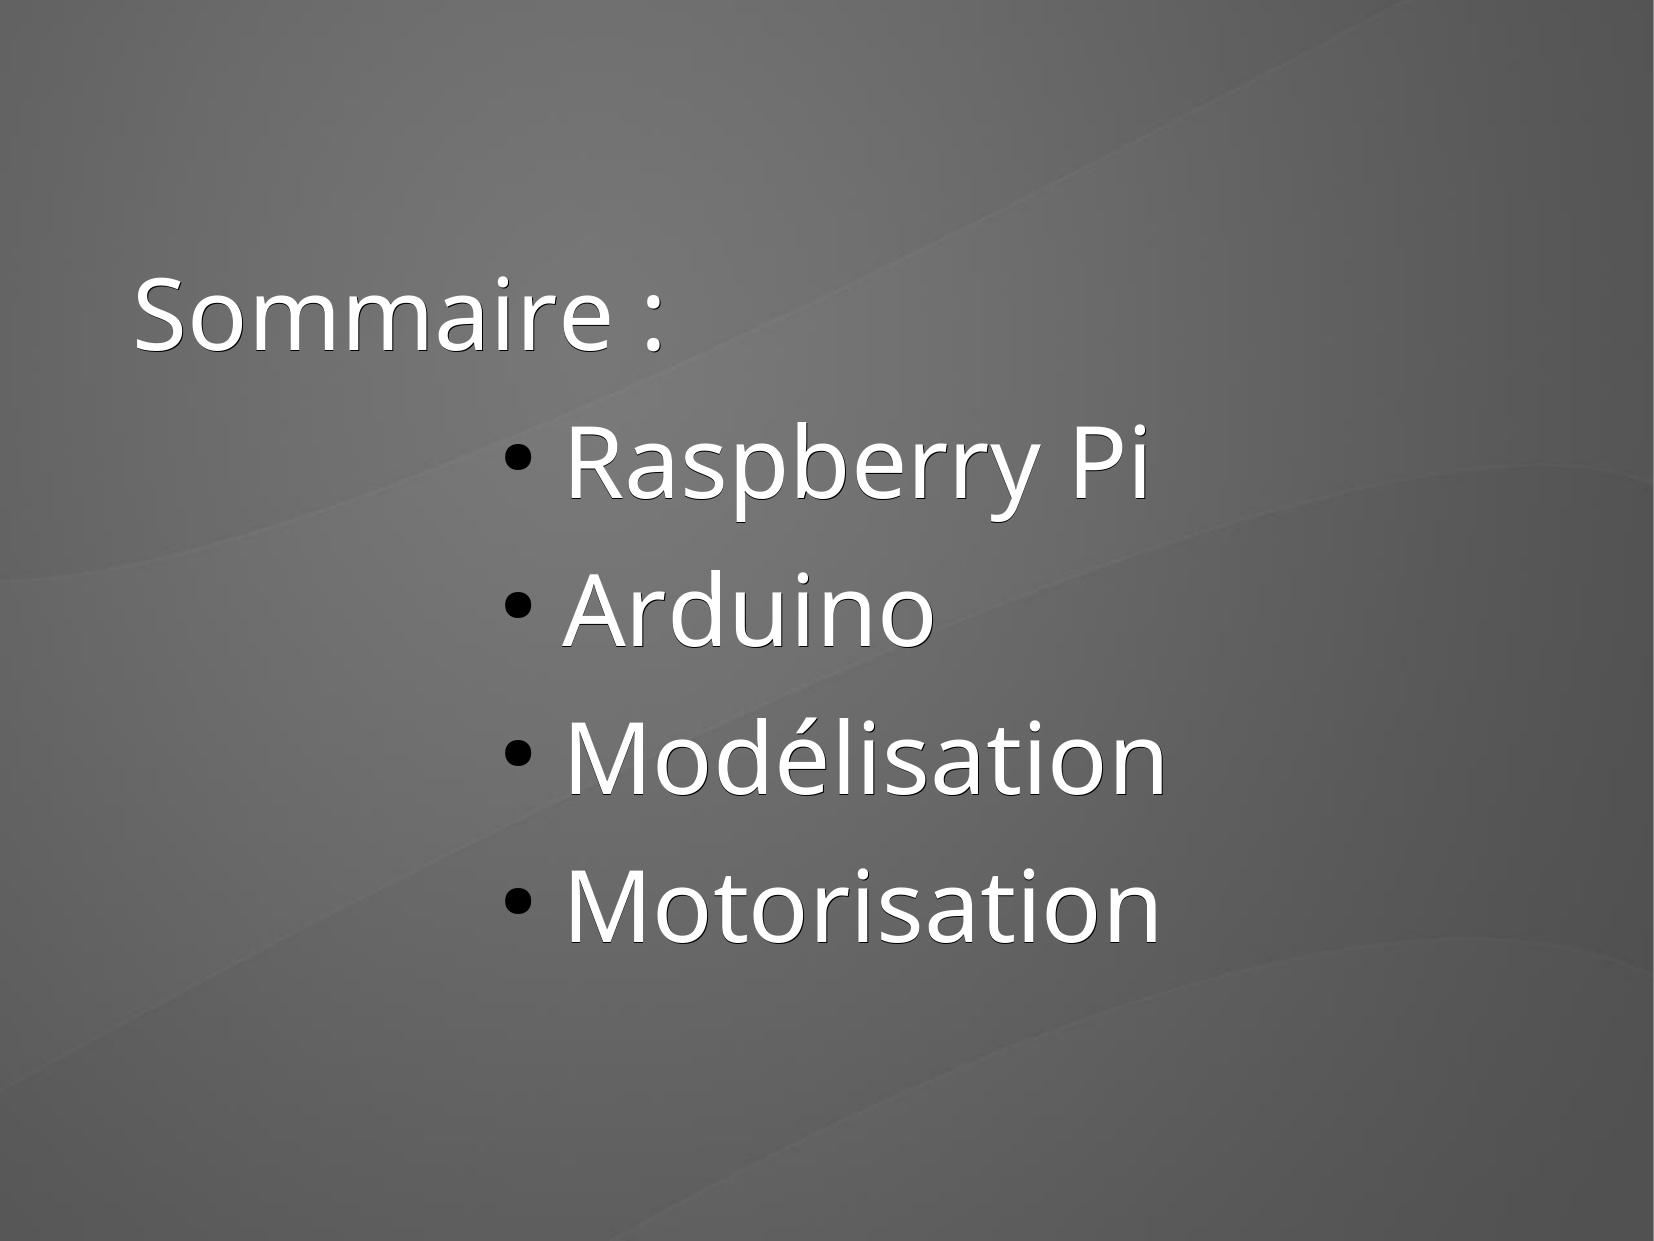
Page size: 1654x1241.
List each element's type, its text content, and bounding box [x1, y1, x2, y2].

picture [0, 0, 1654, 1241]
text_box Sommaire : Raspberry Pi Arduino Modélisation Motorisation [118, 236, 1536, 1182]
